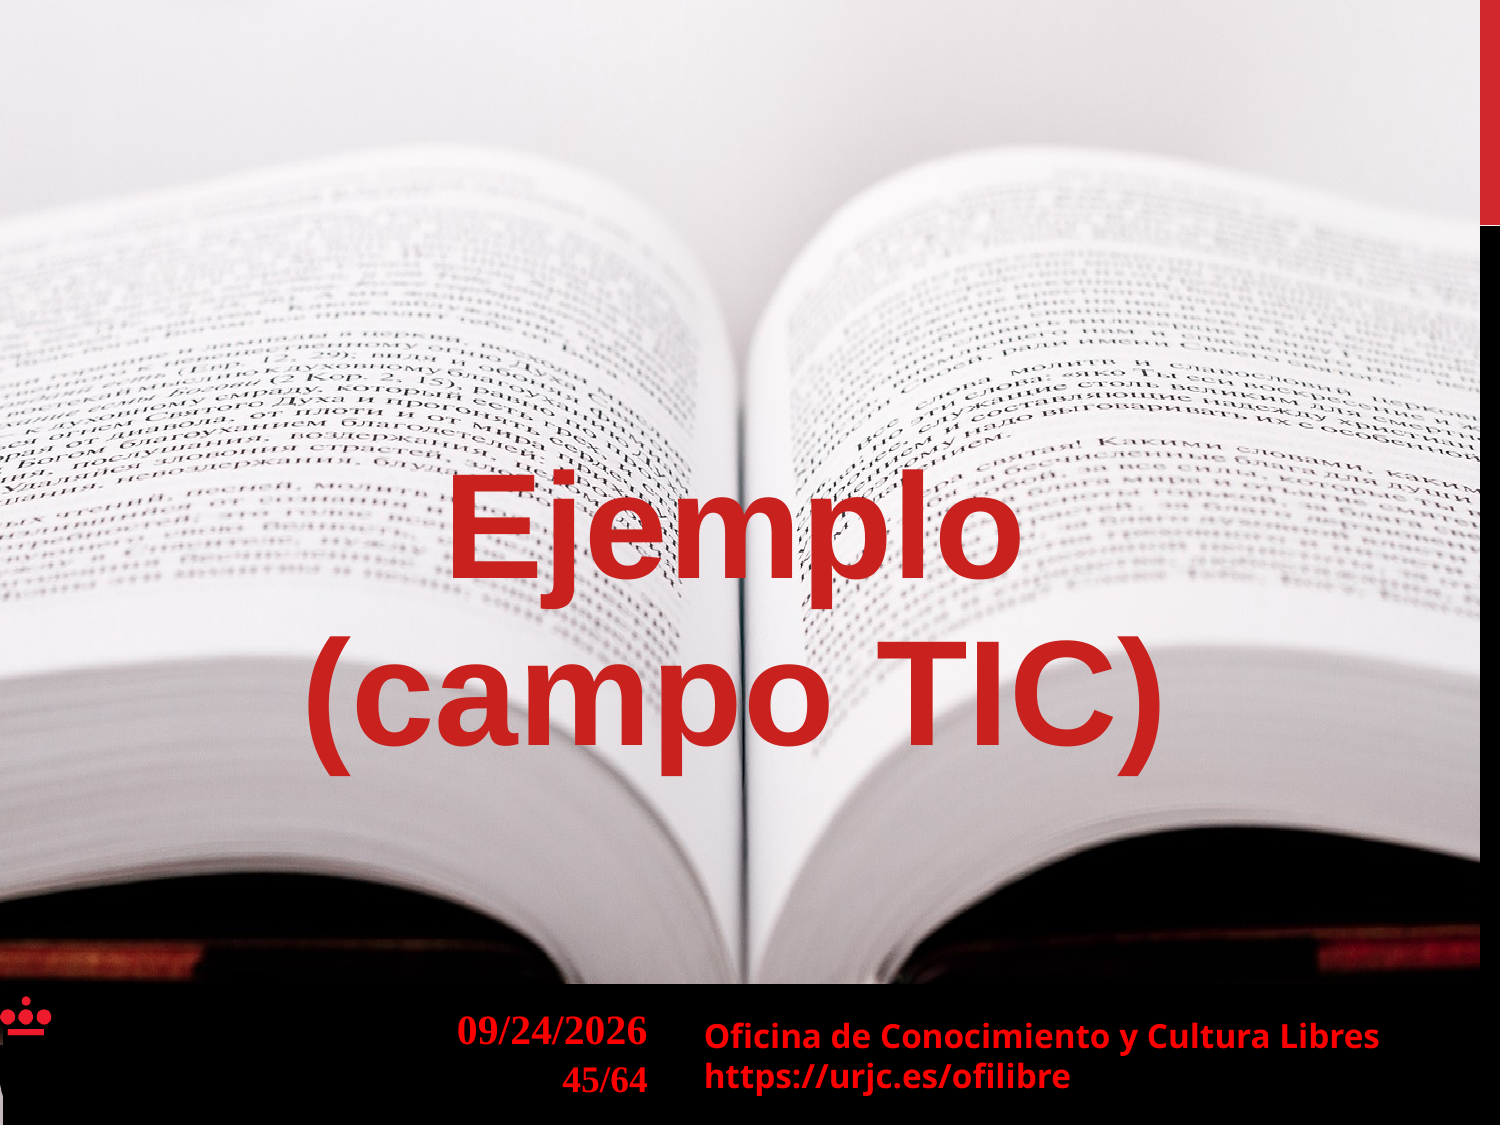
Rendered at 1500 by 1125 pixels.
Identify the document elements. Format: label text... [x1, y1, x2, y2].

picture [0, 0, 1500, 1014]
title [75, 285, 1425, 661]
text_box Ejemplo (campo TIC) [120, 435, 1351, 785]
